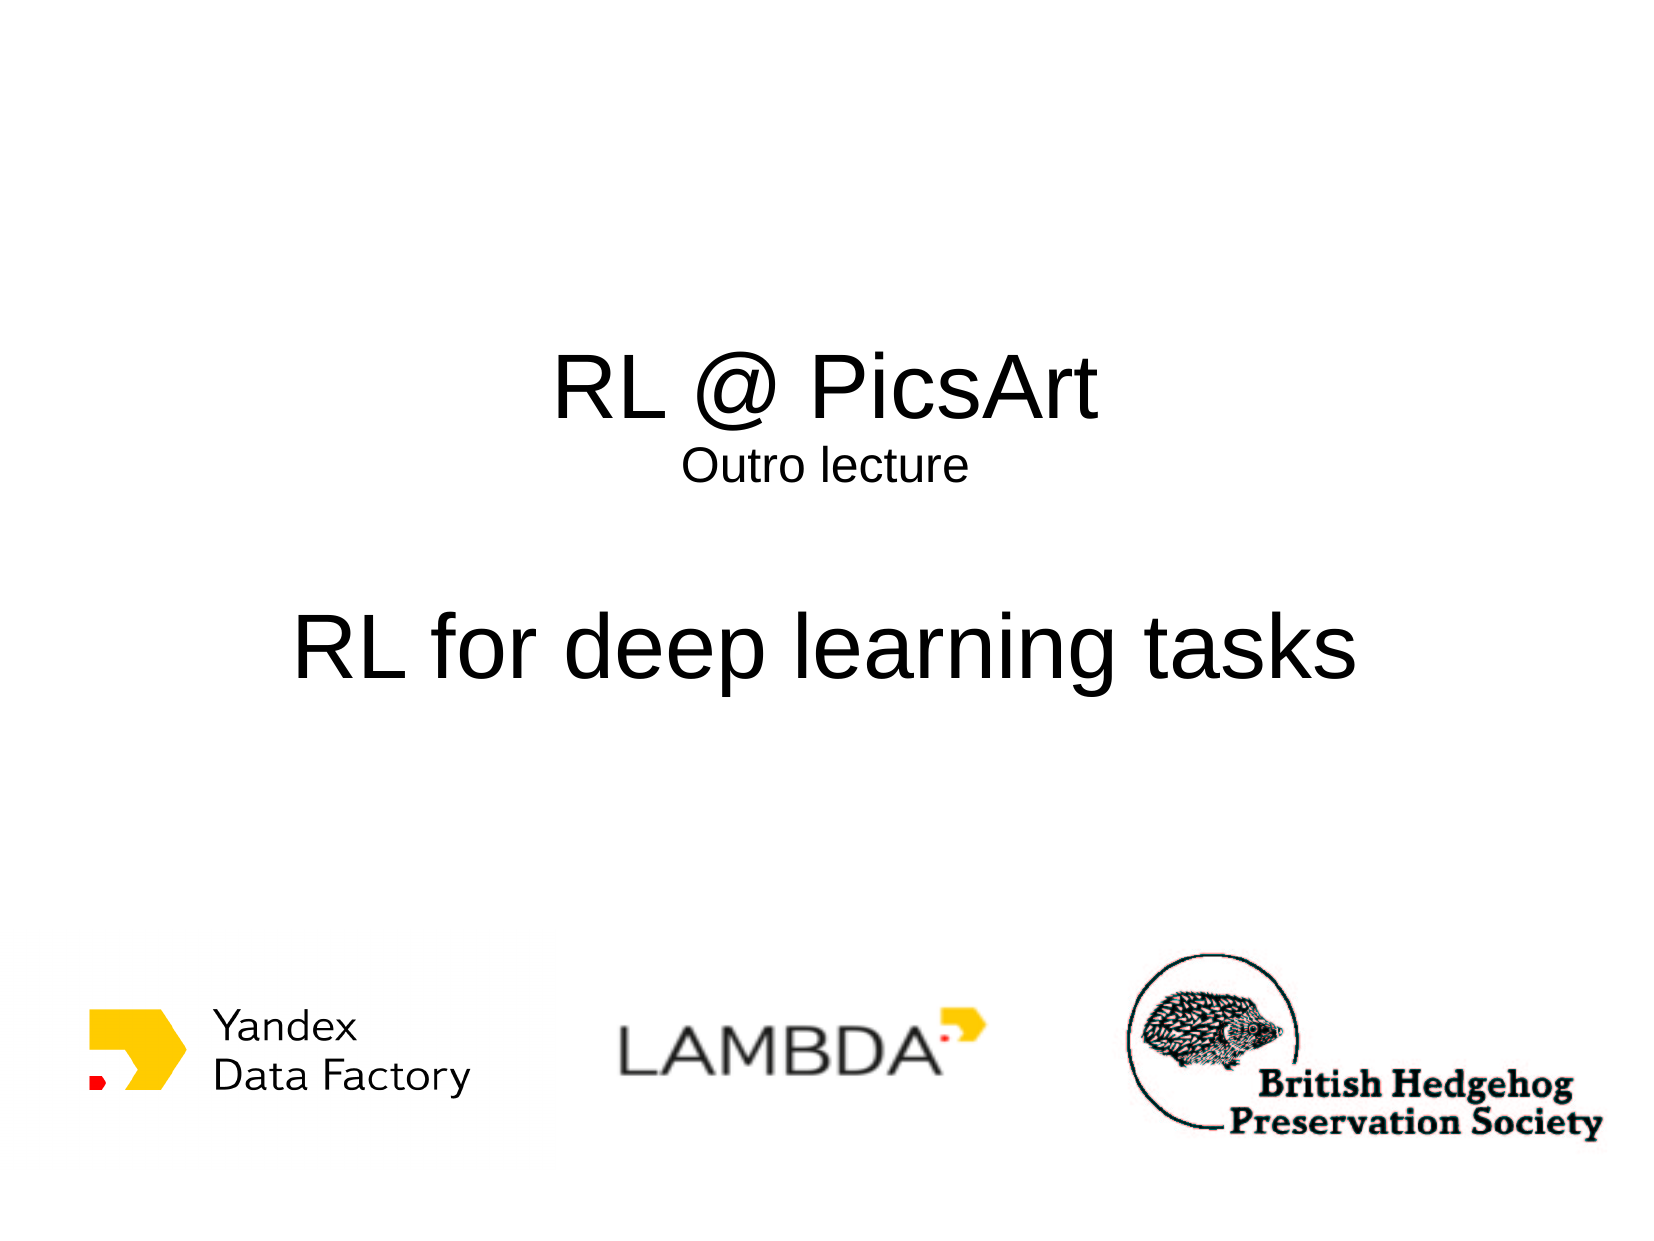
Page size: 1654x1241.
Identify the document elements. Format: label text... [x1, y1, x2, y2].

picture [1050, 869, 1654, 1241]
picture [0, 929, 556, 1171]
text_box RL @ PicsArt Outro lecture RL for deep learning tasks [0, 311, 1654, 723]
picture [585, 872, 1006, 1213]
